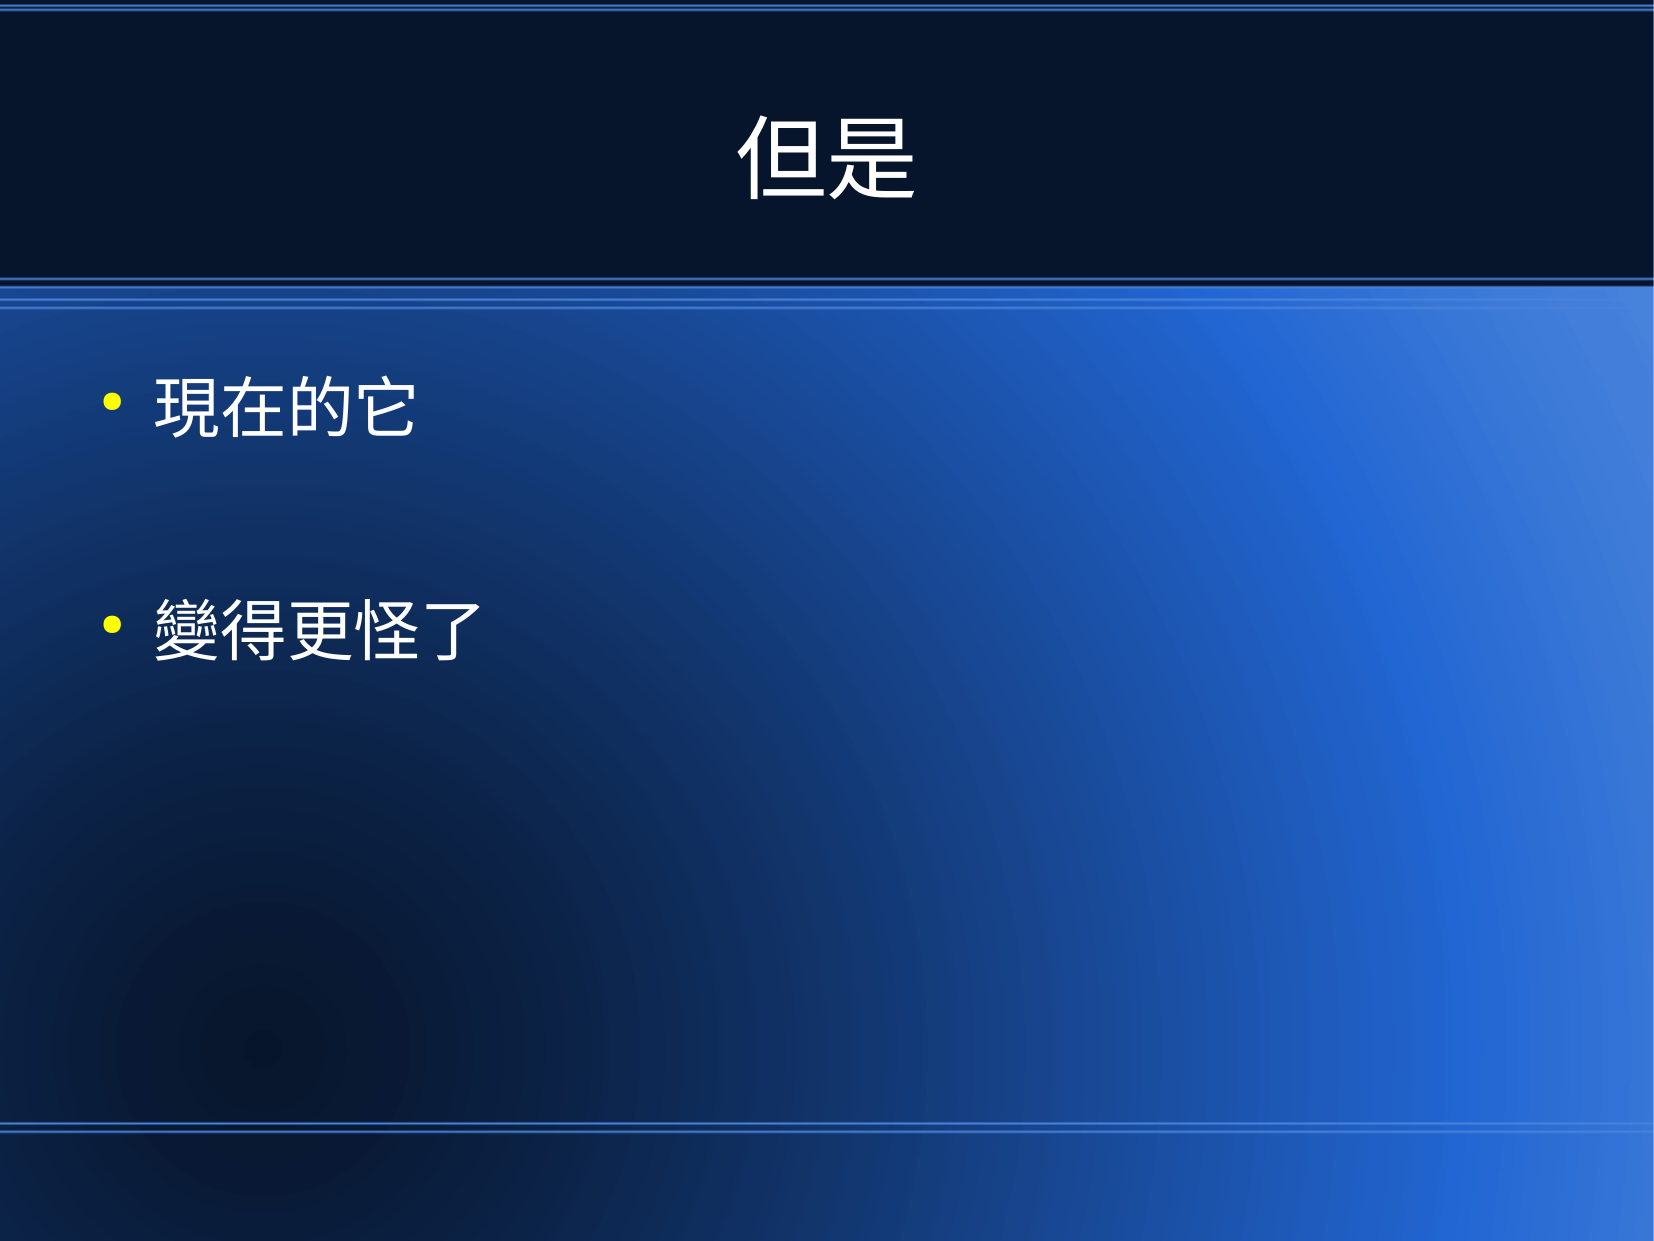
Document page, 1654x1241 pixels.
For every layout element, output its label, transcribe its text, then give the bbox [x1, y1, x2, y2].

list 現在的它 變得更怪了 [82, 355, 1571, 1075]
picture [0, 0, 1654, 1241]
title 但是 [82, 49, 1571, 257]
